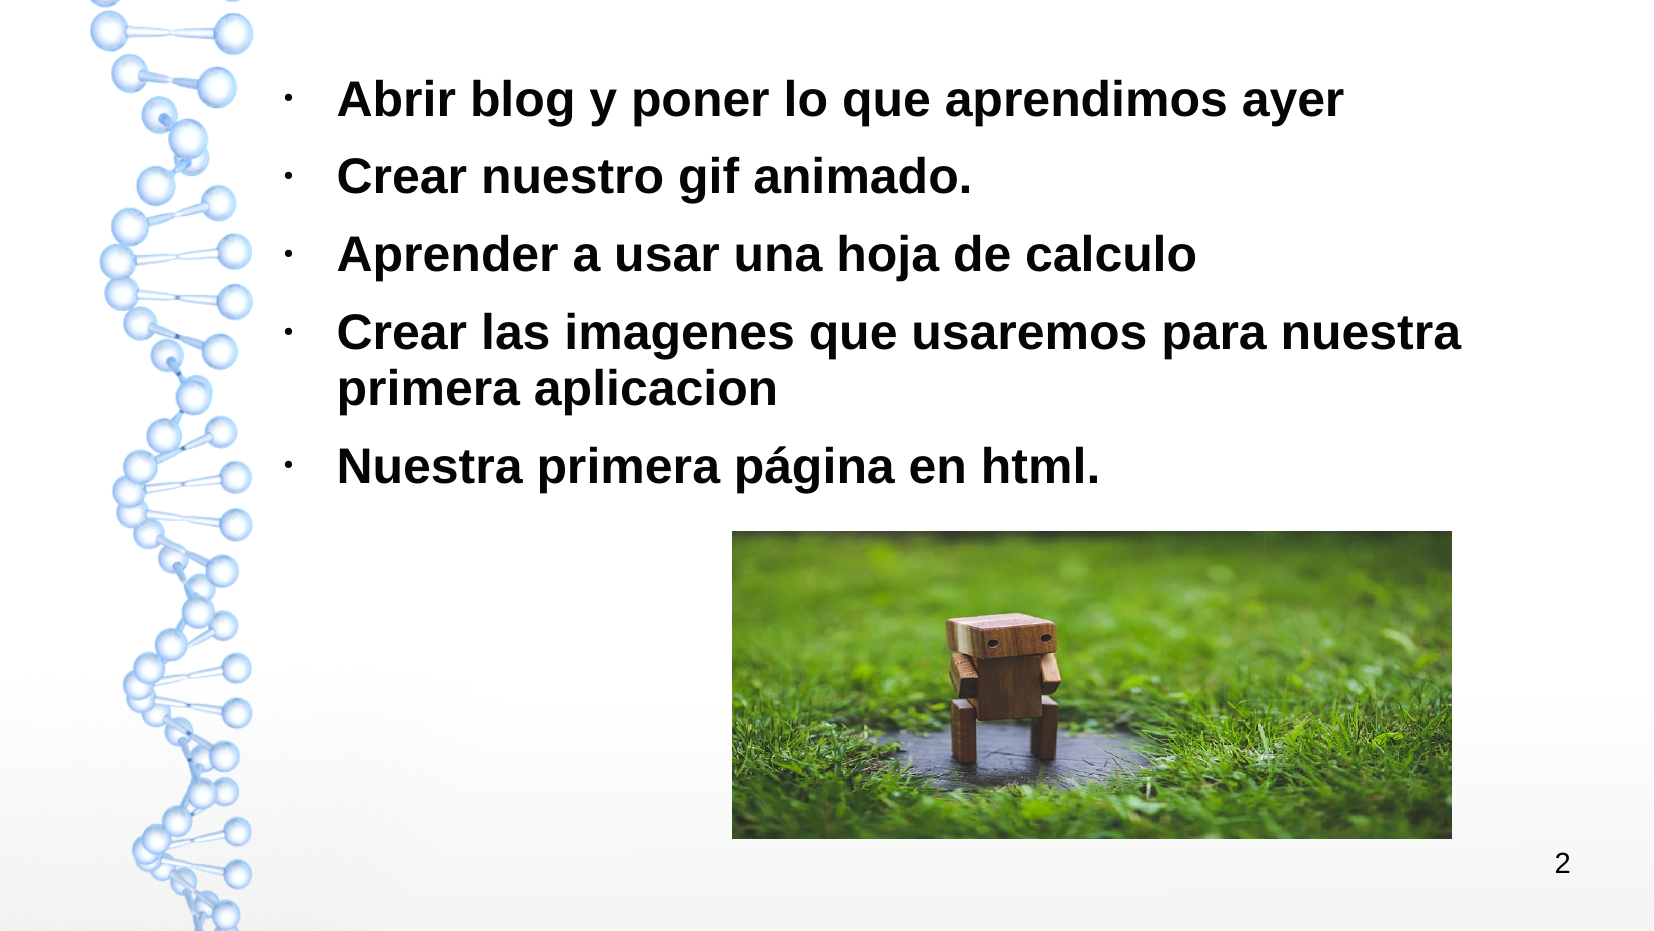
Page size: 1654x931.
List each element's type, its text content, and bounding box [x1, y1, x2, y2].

list Abrir blog y poner lo que aprendimos ayer Crear nuestro gif animado. Aprender a usar una hoja de calculo Crear las imagenes que usaremos para nuestra primera aplicacion Nuestra primera página en html. [265, 70, 1595, 898]
picture [0, 0, 1654, 931]
